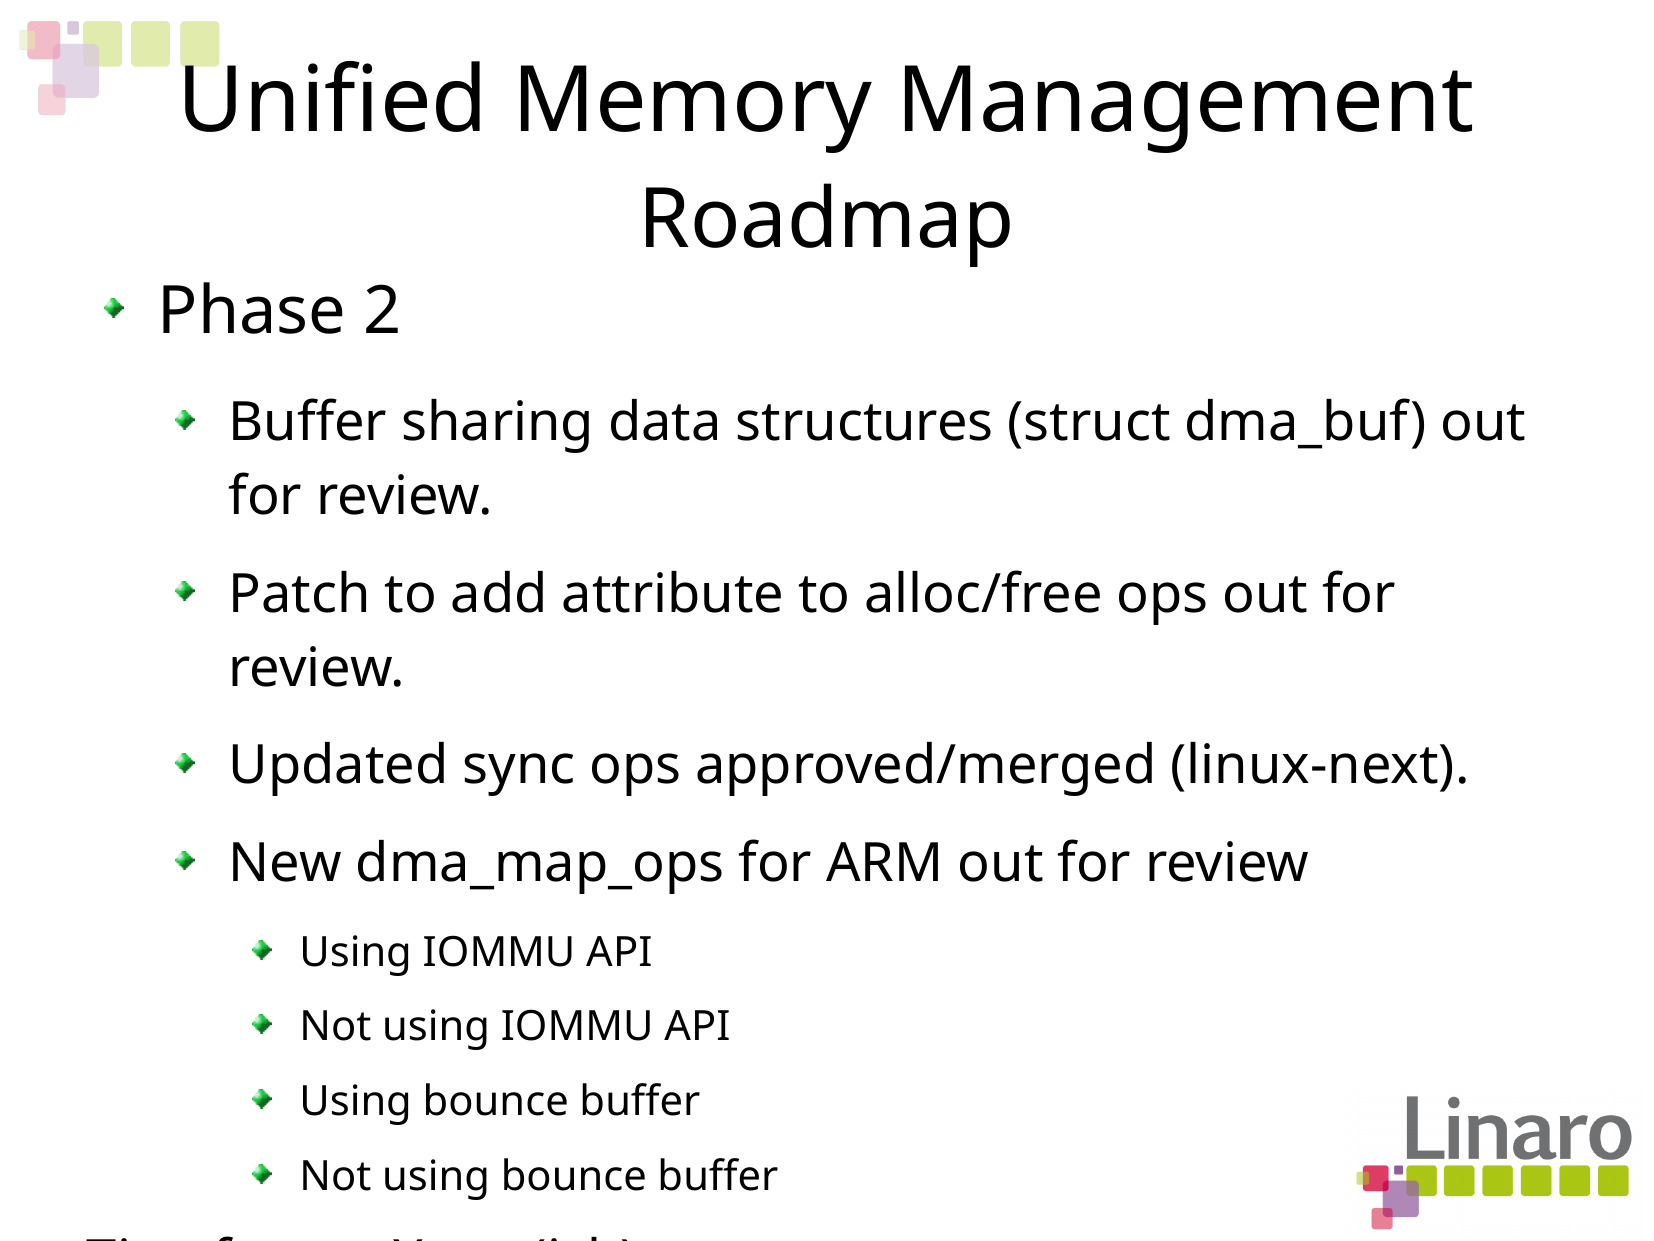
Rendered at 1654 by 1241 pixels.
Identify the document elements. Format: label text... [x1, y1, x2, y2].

picture [1343, 1087, 1644, 1238]
picture [252, 1164, 272, 1184]
list Phase 2 Buffer sharing data structures (struct dma_buf) out for review. Patch to add attribute to alloc/free ops out for review. Updated sync ops approved/merged (linux-next). New dma_map_ops for ARM out for review Using IOMMU API Not using IOMMU API Using bounce buffer Not using bounce buffer Timeframe: Xmas(ish) [86, 262, 1576, 1126]
title Unified Memory Management Roadmap [82, 50, 1571, 256]
